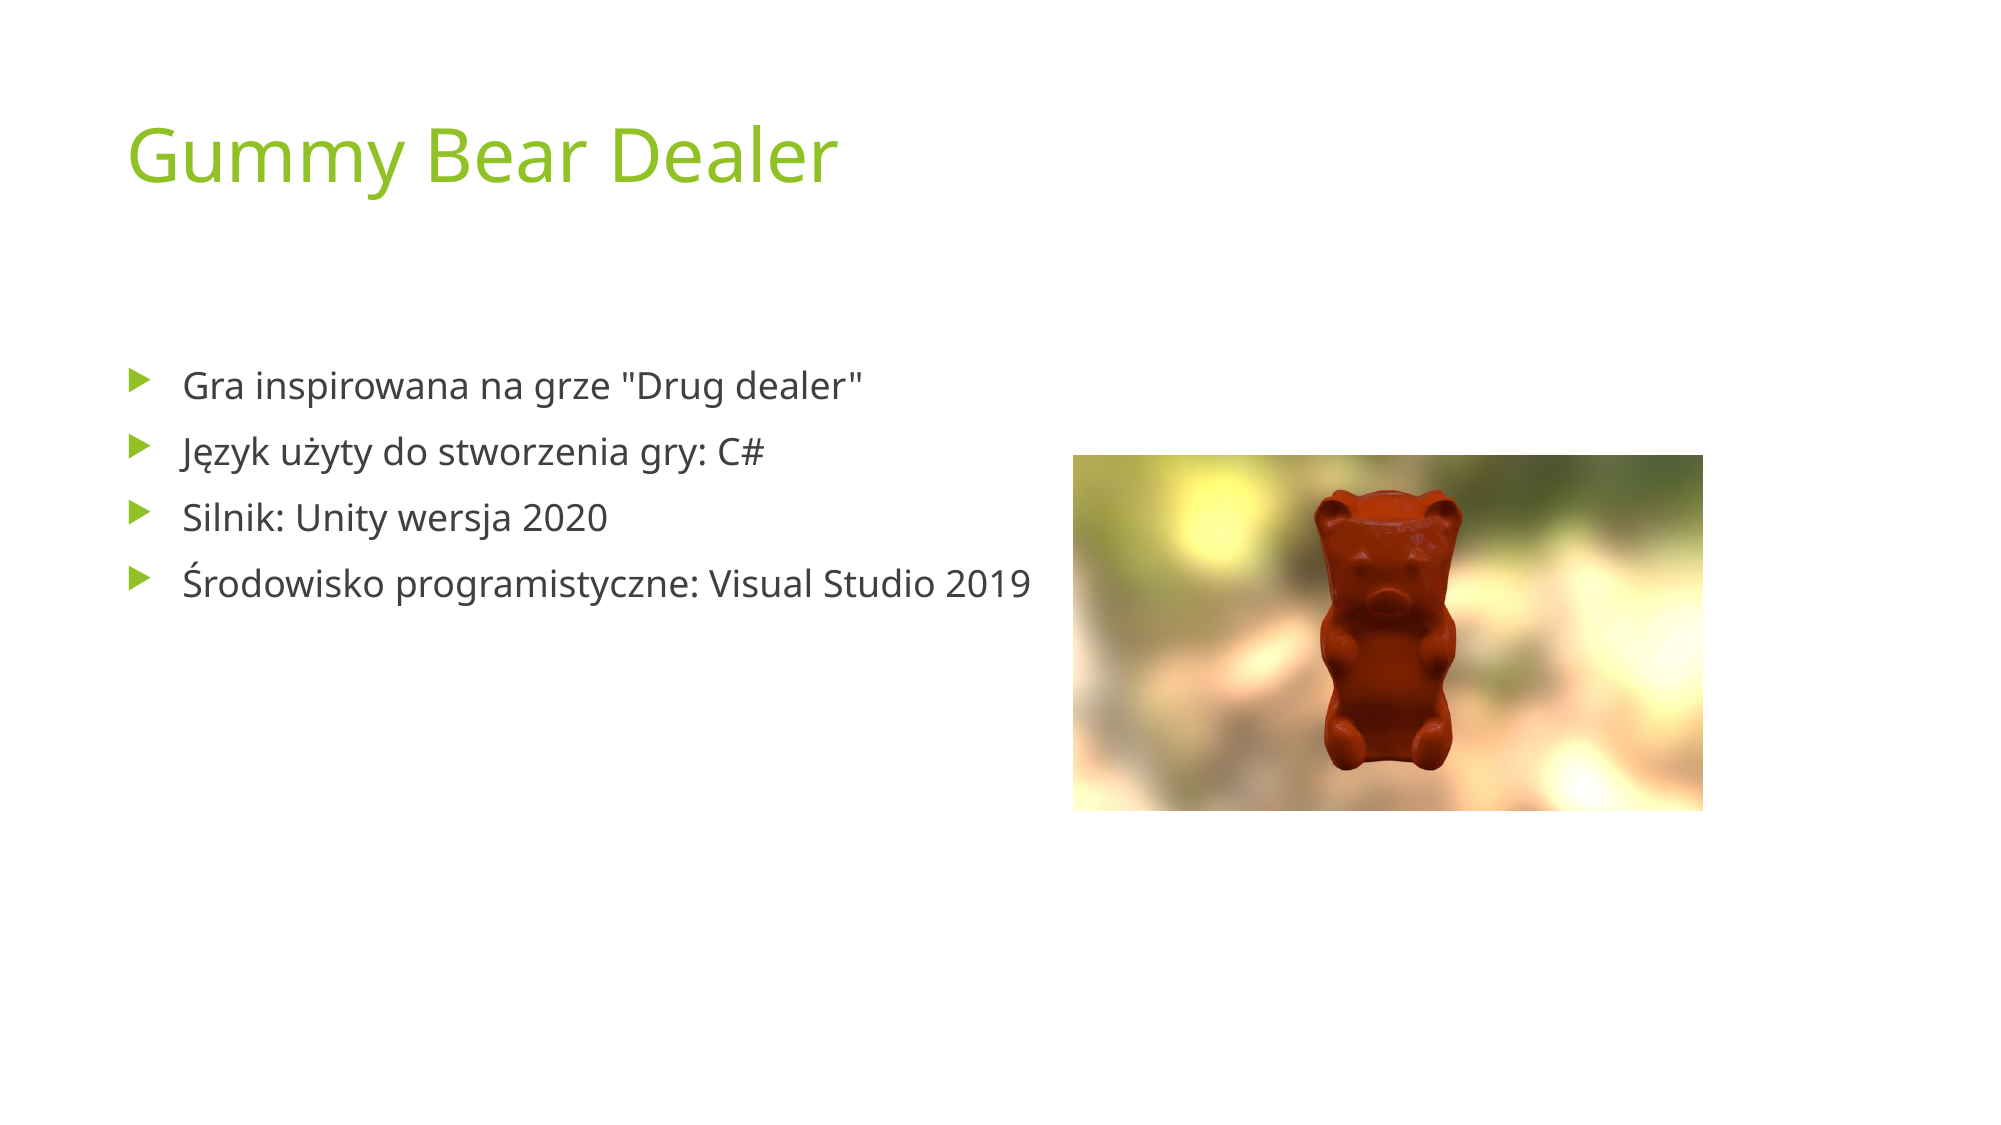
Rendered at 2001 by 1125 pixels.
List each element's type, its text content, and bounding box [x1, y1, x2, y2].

picture [1073, 455, 1703, 811]
list Gra inspirowana na grze "Drug dealer" Język użyty do stworzenia gry: C# Silnik: Unity wersja 2020 Środowisko programistyczne: Visual Studio 2019 [111, 354, 1522, 992]
title Gummy Bear Dealer [111, 99, 1522, 317]
